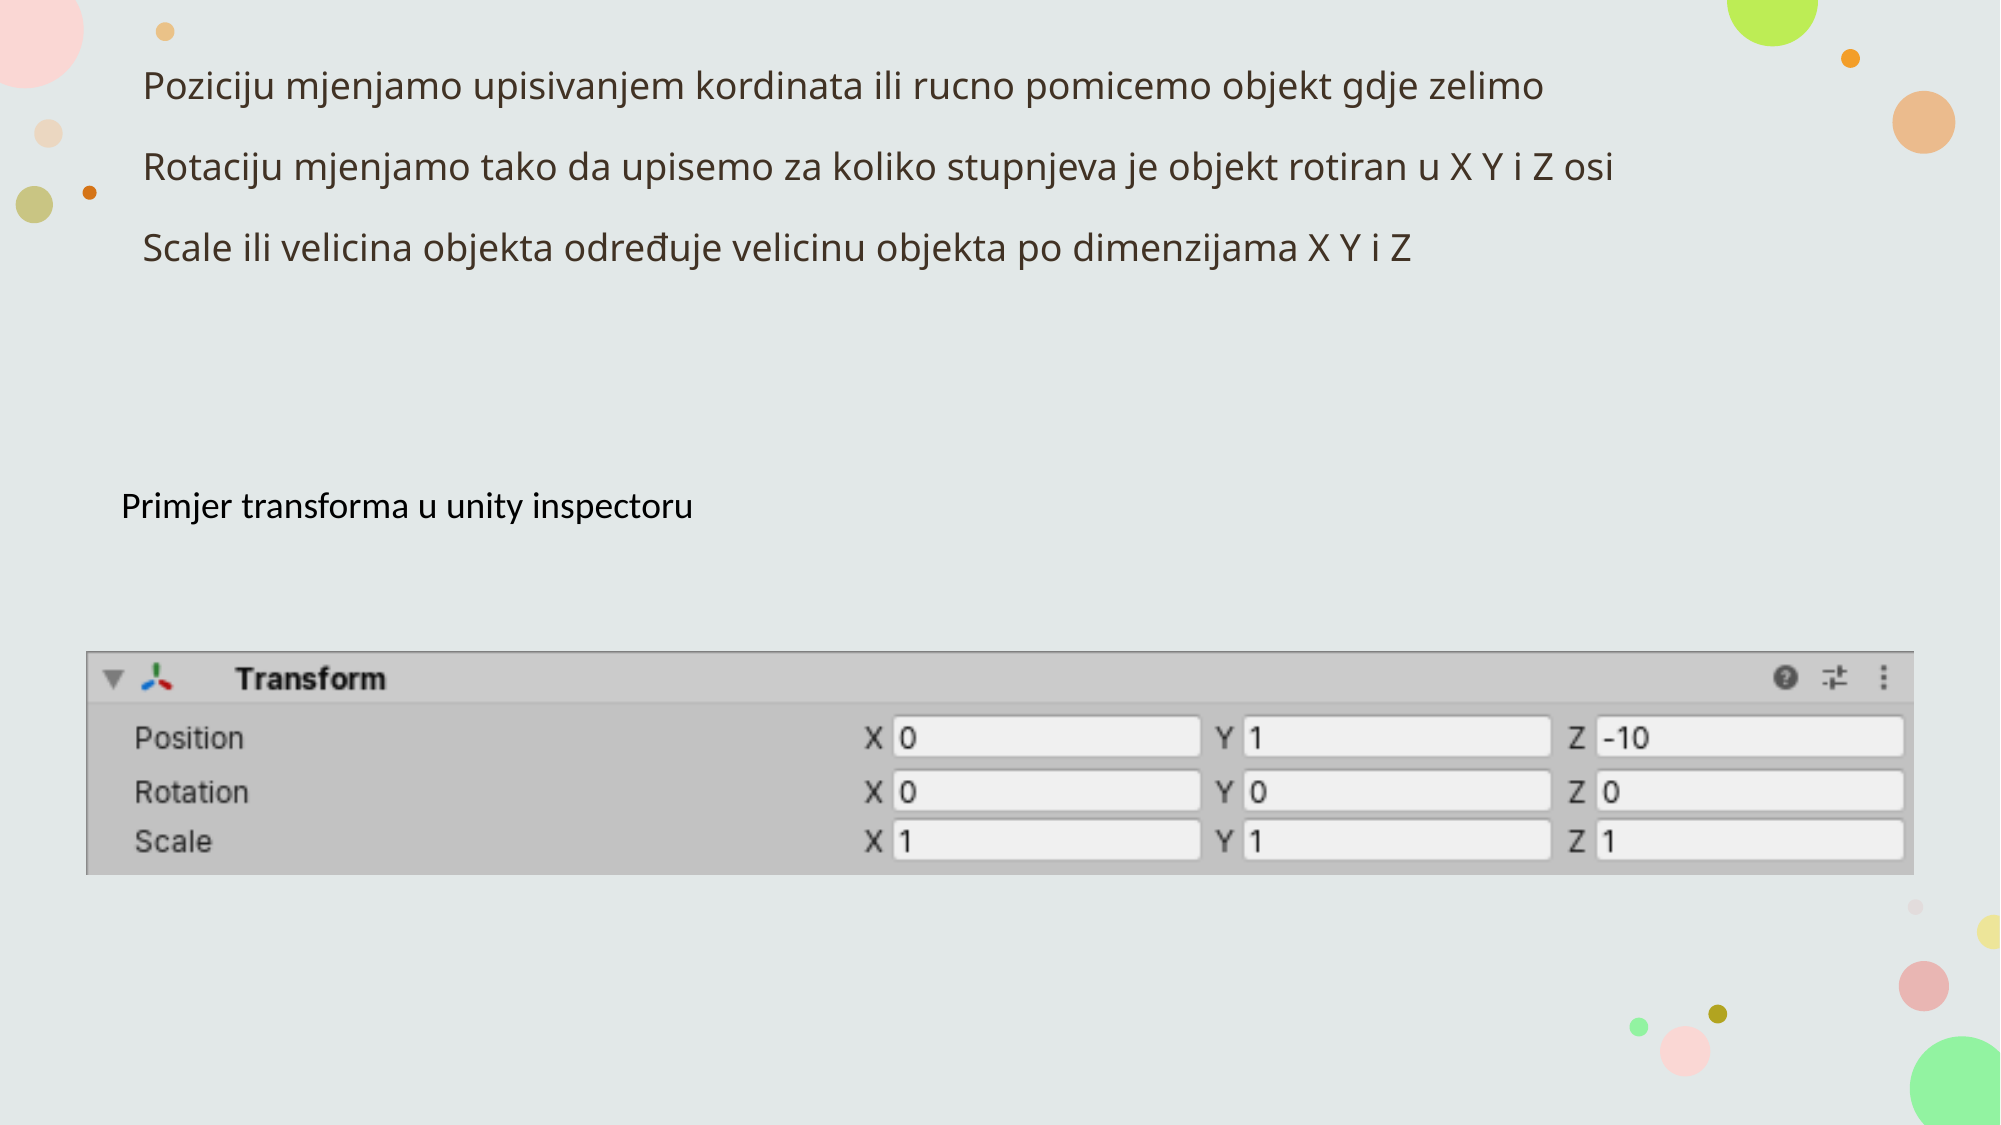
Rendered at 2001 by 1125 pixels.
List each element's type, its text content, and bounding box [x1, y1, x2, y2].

text_box Primjer transforma u unity inspectoru [106, 473, 1198, 534]
title Poziciju mjenjamo upisivanjem kordinata ili rucno pomicemo objekt gdje zelimo Rotaciju mjenjamo tako da upisemo za koliko stupnjeva je objekt rotiran u X Y i Z osi Scale ili velicina objekta određuje velicinu objekta po dimenzijama X Y i Z [127, 59, 1877, 278]
picture [86, 651, 1914, 875]
